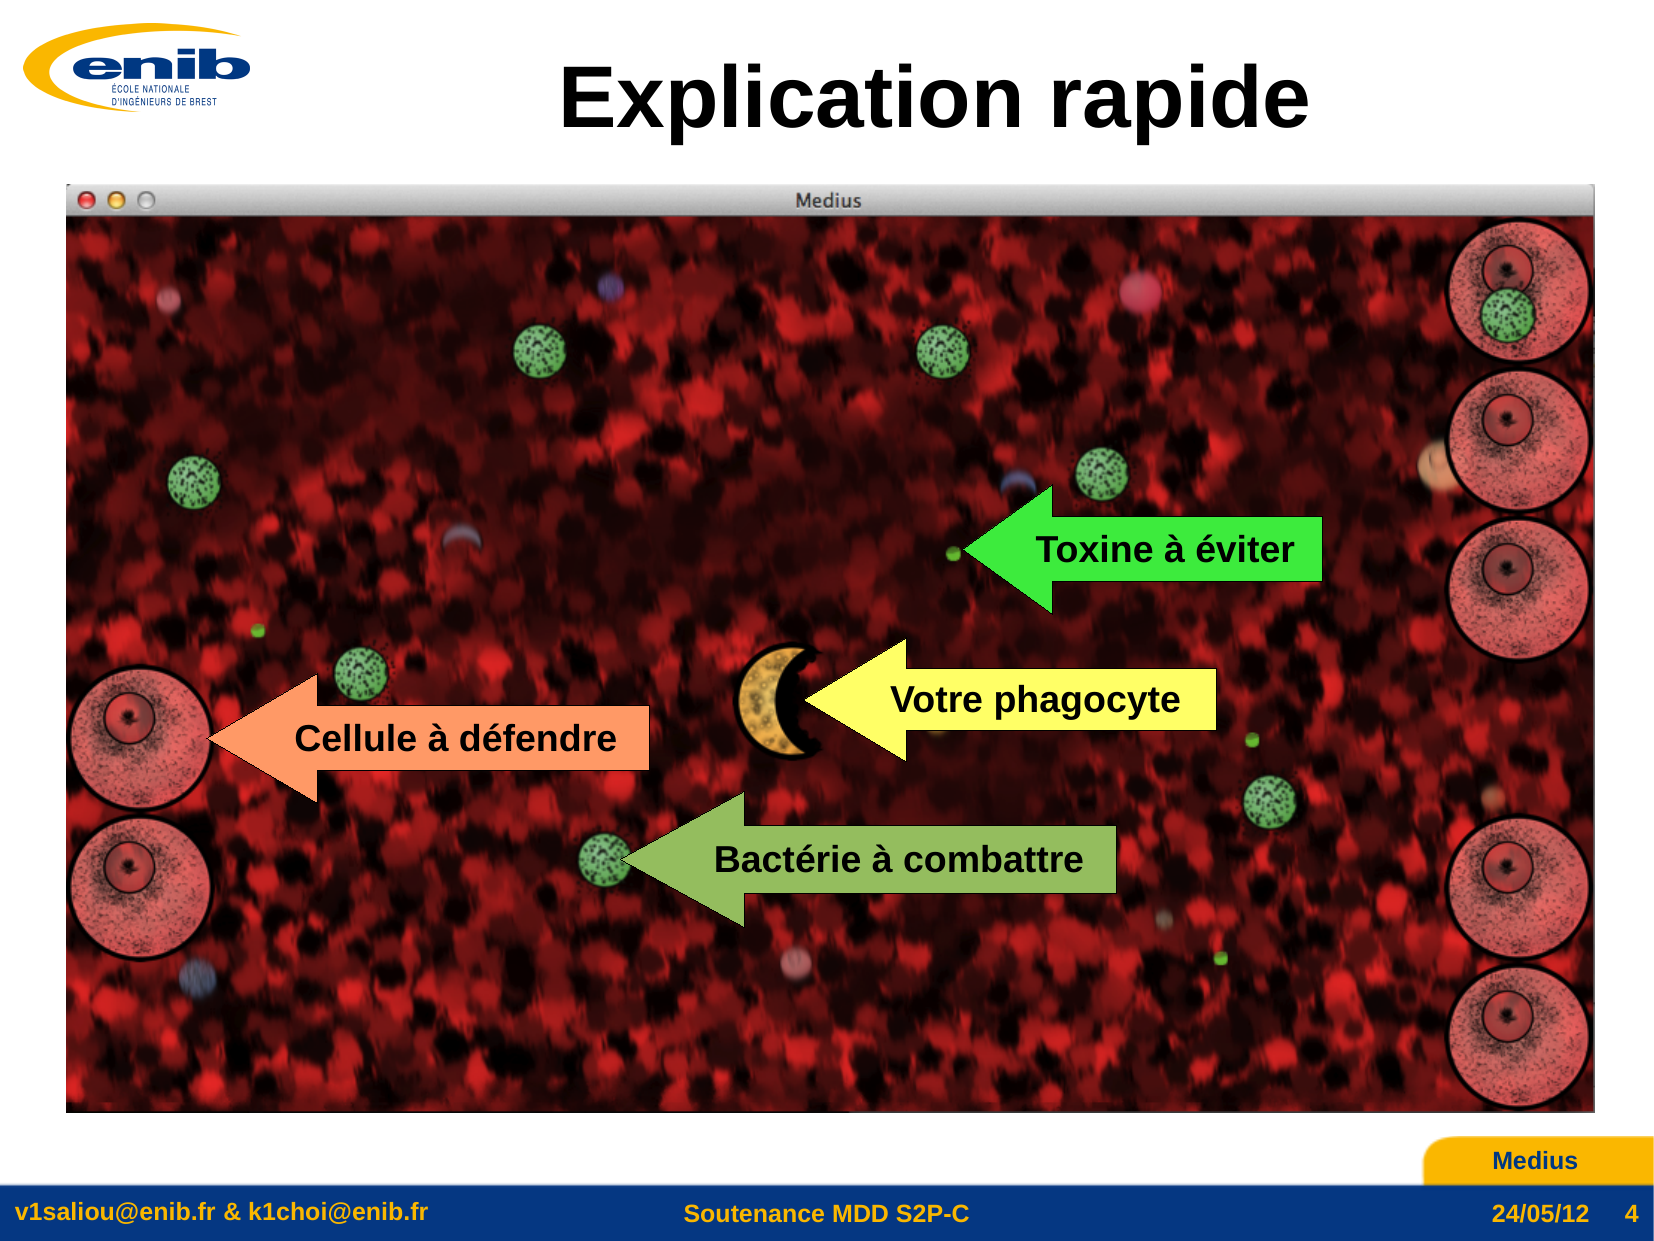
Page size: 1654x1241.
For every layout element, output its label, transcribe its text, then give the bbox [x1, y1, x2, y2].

text_box Bactérie à combattre [620, 791, 1117, 928]
text_box Toxine à éviter [962, 484, 1323, 615]
text_box Votre phagocyte [803, 637, 1217, 762]
picture [66, 184, 1595, 1114]
picture [0, 1136, 1654, 1241]
text_box Explication rapide [543, 41, 1327, 154]
text_box Cellule à défendre [206, 673, 650, 804]
picture [23, 23, 250, 112]
